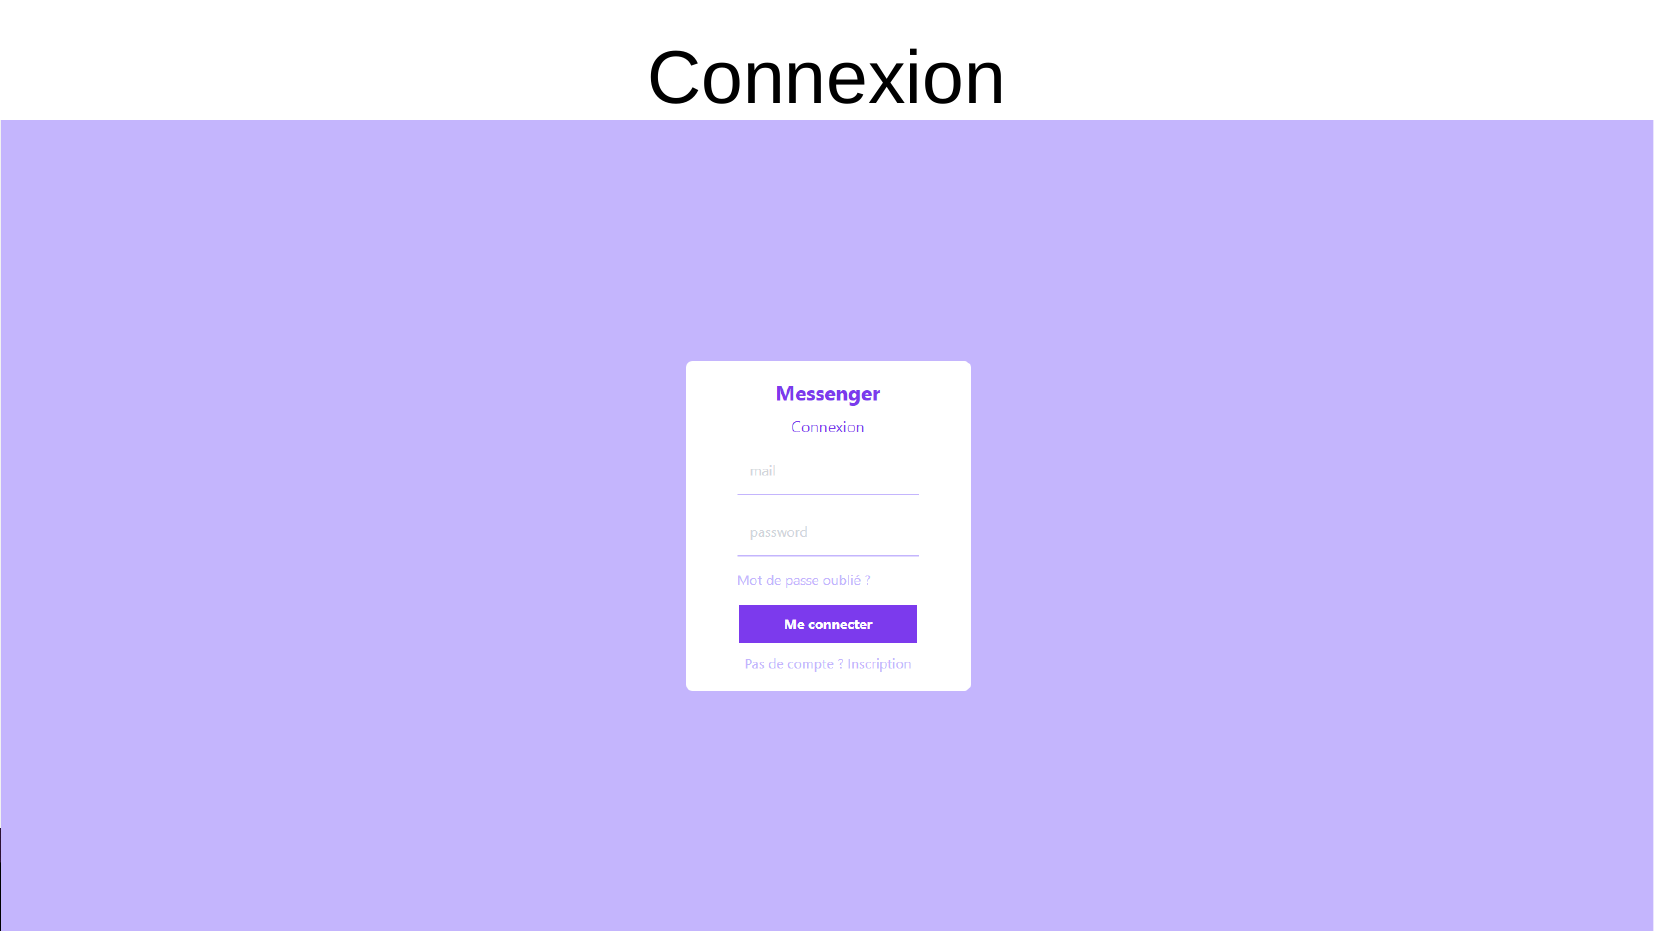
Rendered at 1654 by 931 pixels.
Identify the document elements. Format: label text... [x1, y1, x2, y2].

picture [0, 120, 1654, 931]
title Connexion [82, 0, 1571, 120]
